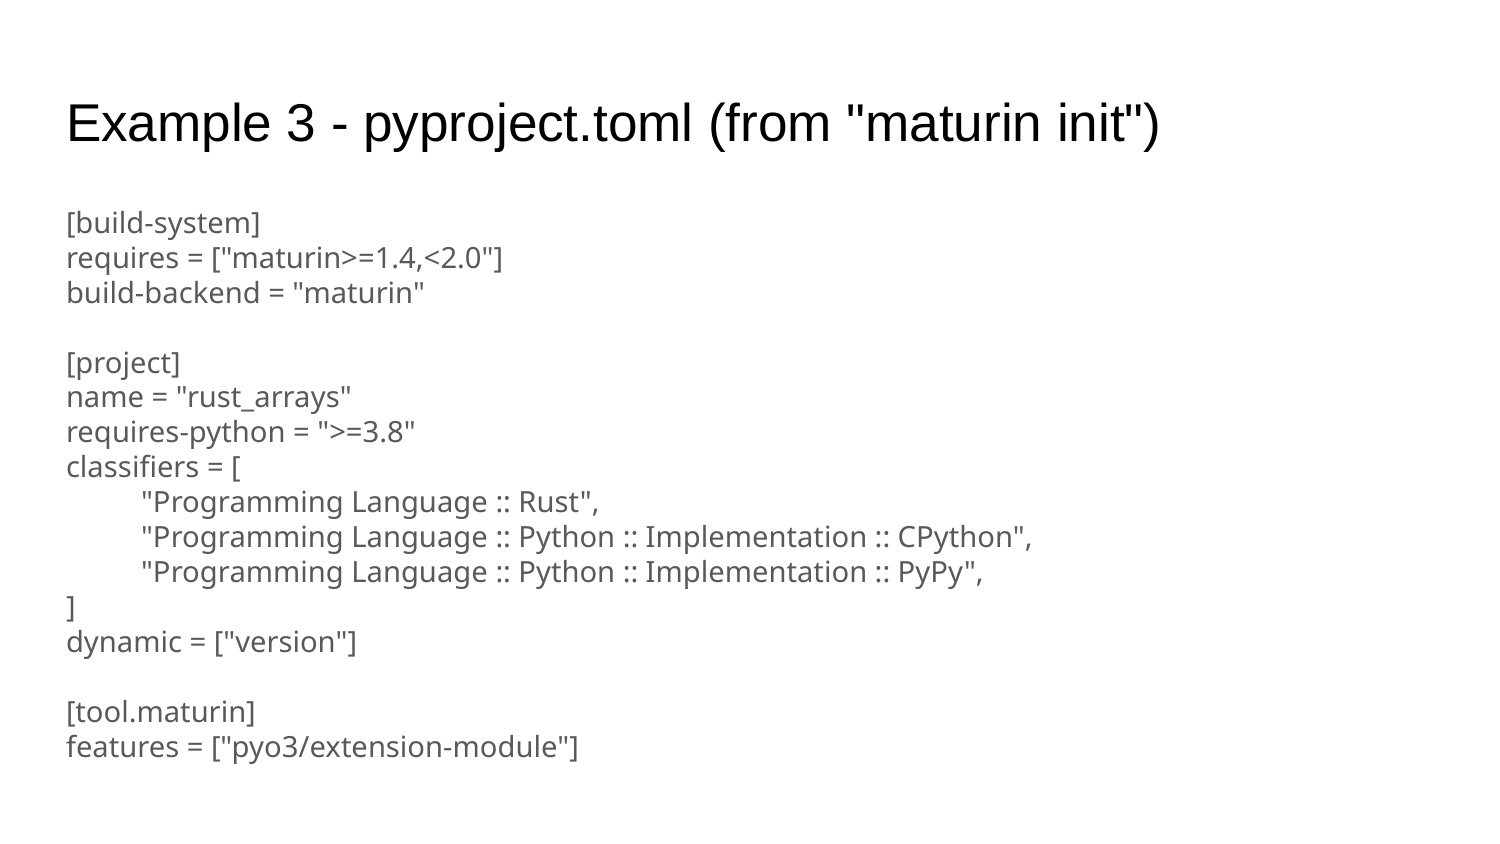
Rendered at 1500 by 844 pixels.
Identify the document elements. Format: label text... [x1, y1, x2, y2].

title Example 3 - pyproject.toml (from "maturin init") [51, 72, 1449, 167]
list [build-system] requires = ["maturin>=1.4,<2.0"] build-backend = "maturin" [project] name = "rust_arrays" requires-python = ">=3.8" classifiers = [ "Programming Language :: Rust", "Programming Language :: Python :: Implementation :: CPython", "Programming Language :: Python :: Implementation :: PyPy", ] dynamic = ["version"] [tool.maturin] features = ["pyo3/extension-module"] [51, 189, 1449, 808]
